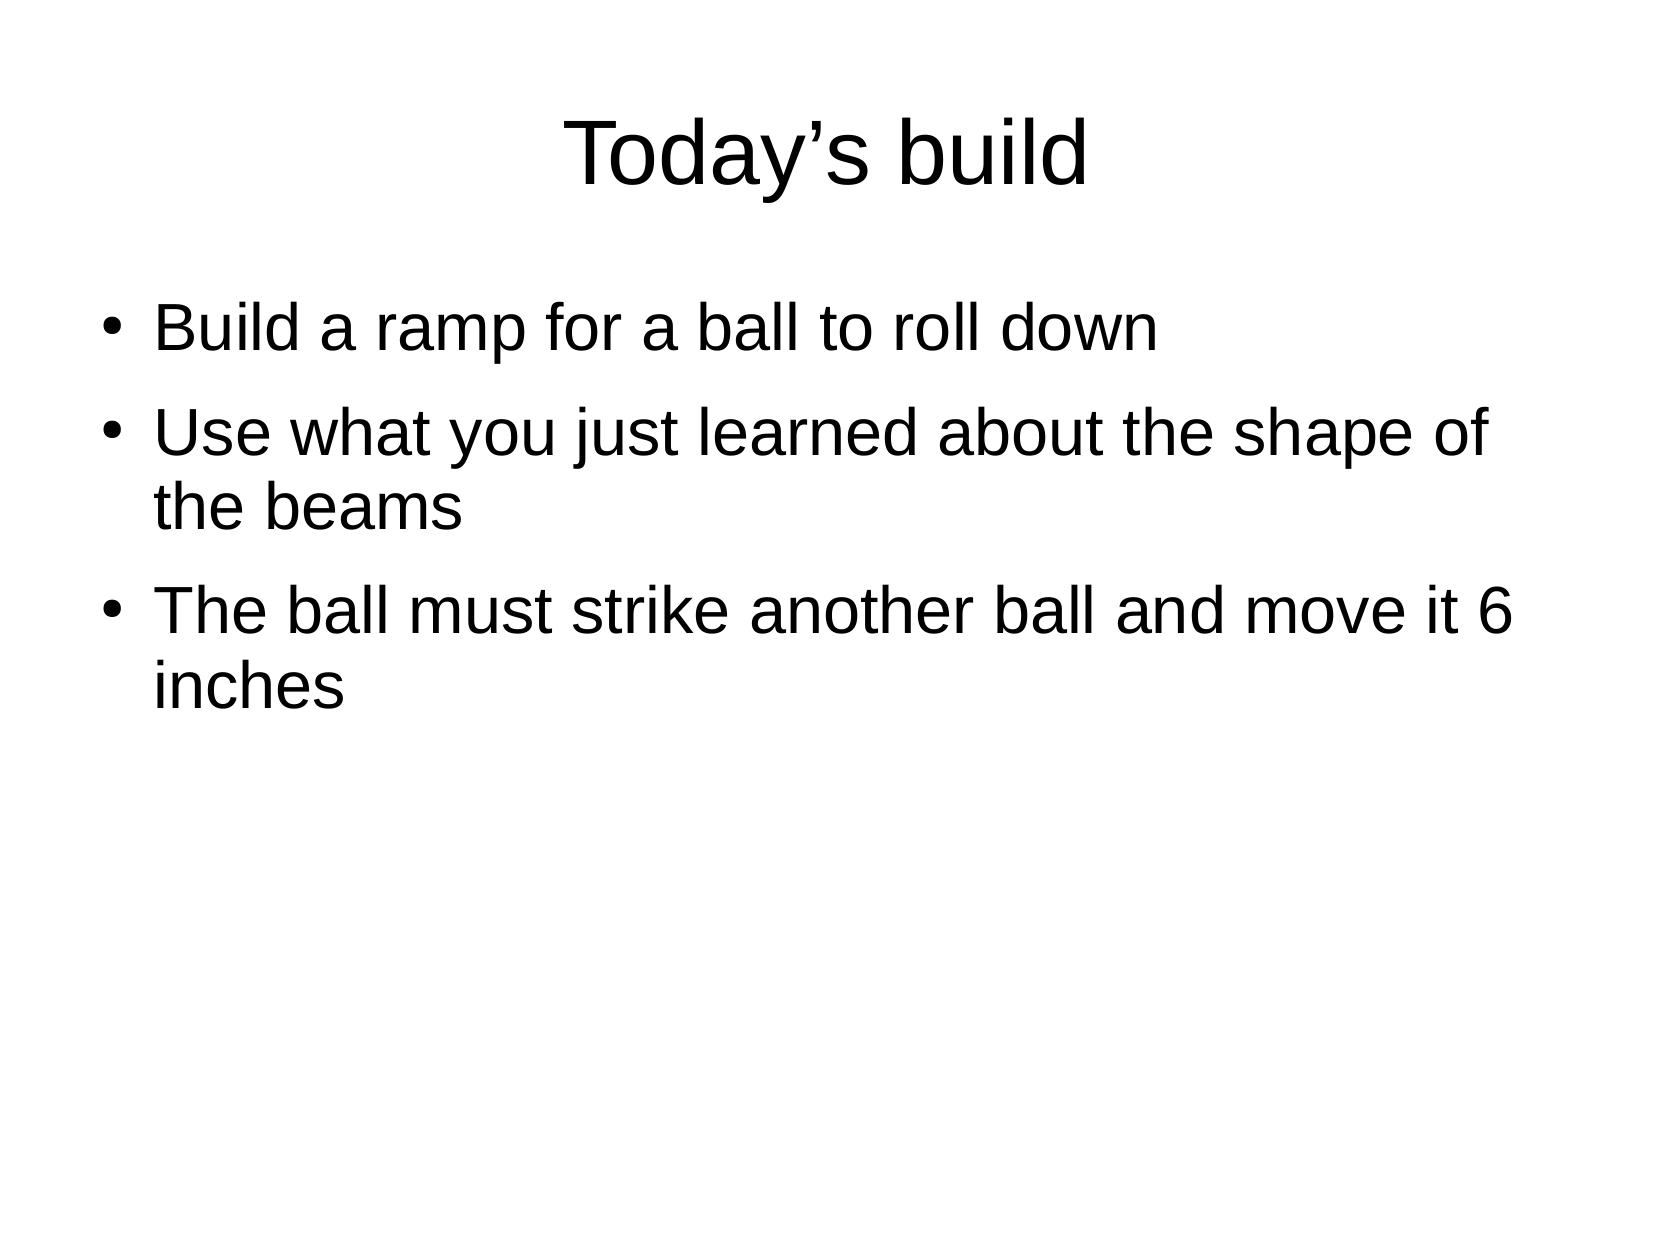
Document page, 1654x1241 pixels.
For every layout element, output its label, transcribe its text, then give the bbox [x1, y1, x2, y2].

list Build a ramp for a ball to roll down Use what you just learned about the shape of the beams The ball must strike another ball and move it 6 inches [82, 290, 1571, 1010]
title Today’s build [82, 49, 1571, 257]
